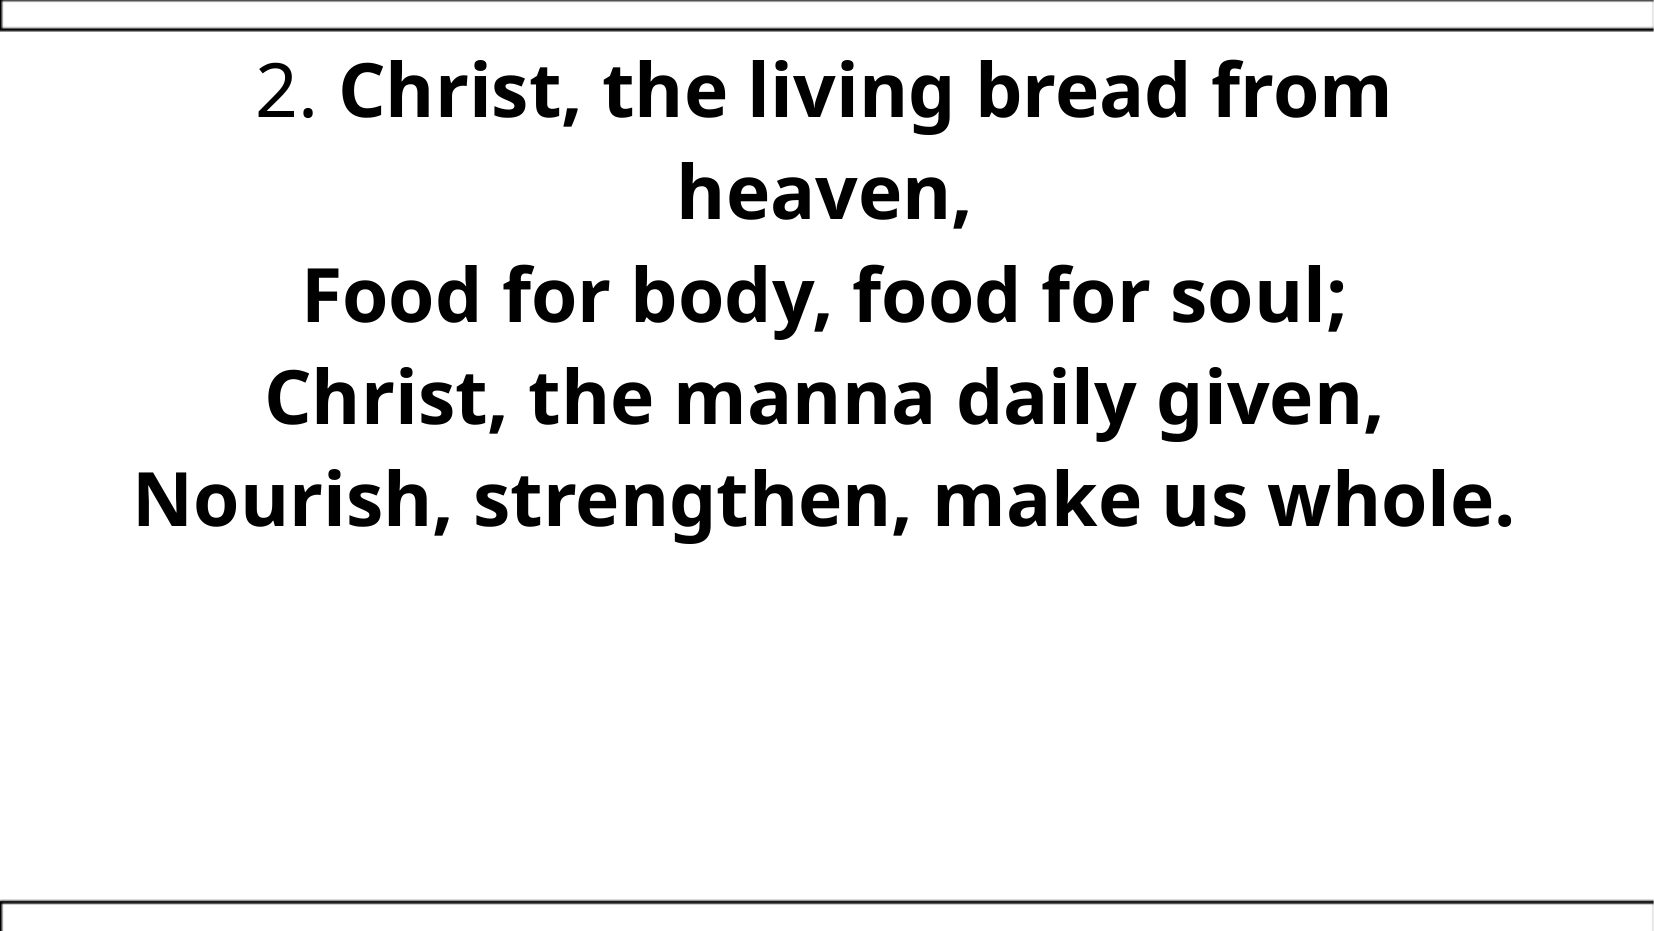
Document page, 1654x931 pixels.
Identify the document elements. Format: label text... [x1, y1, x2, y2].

picture [0, 0, 1654, 931]
text_box 2. Christ, the living bread from heaven, Food for body, food for soul; Christ, the manna daily given, Nourish, strengthen, make us whole. [90, 30, 1561, 445]
